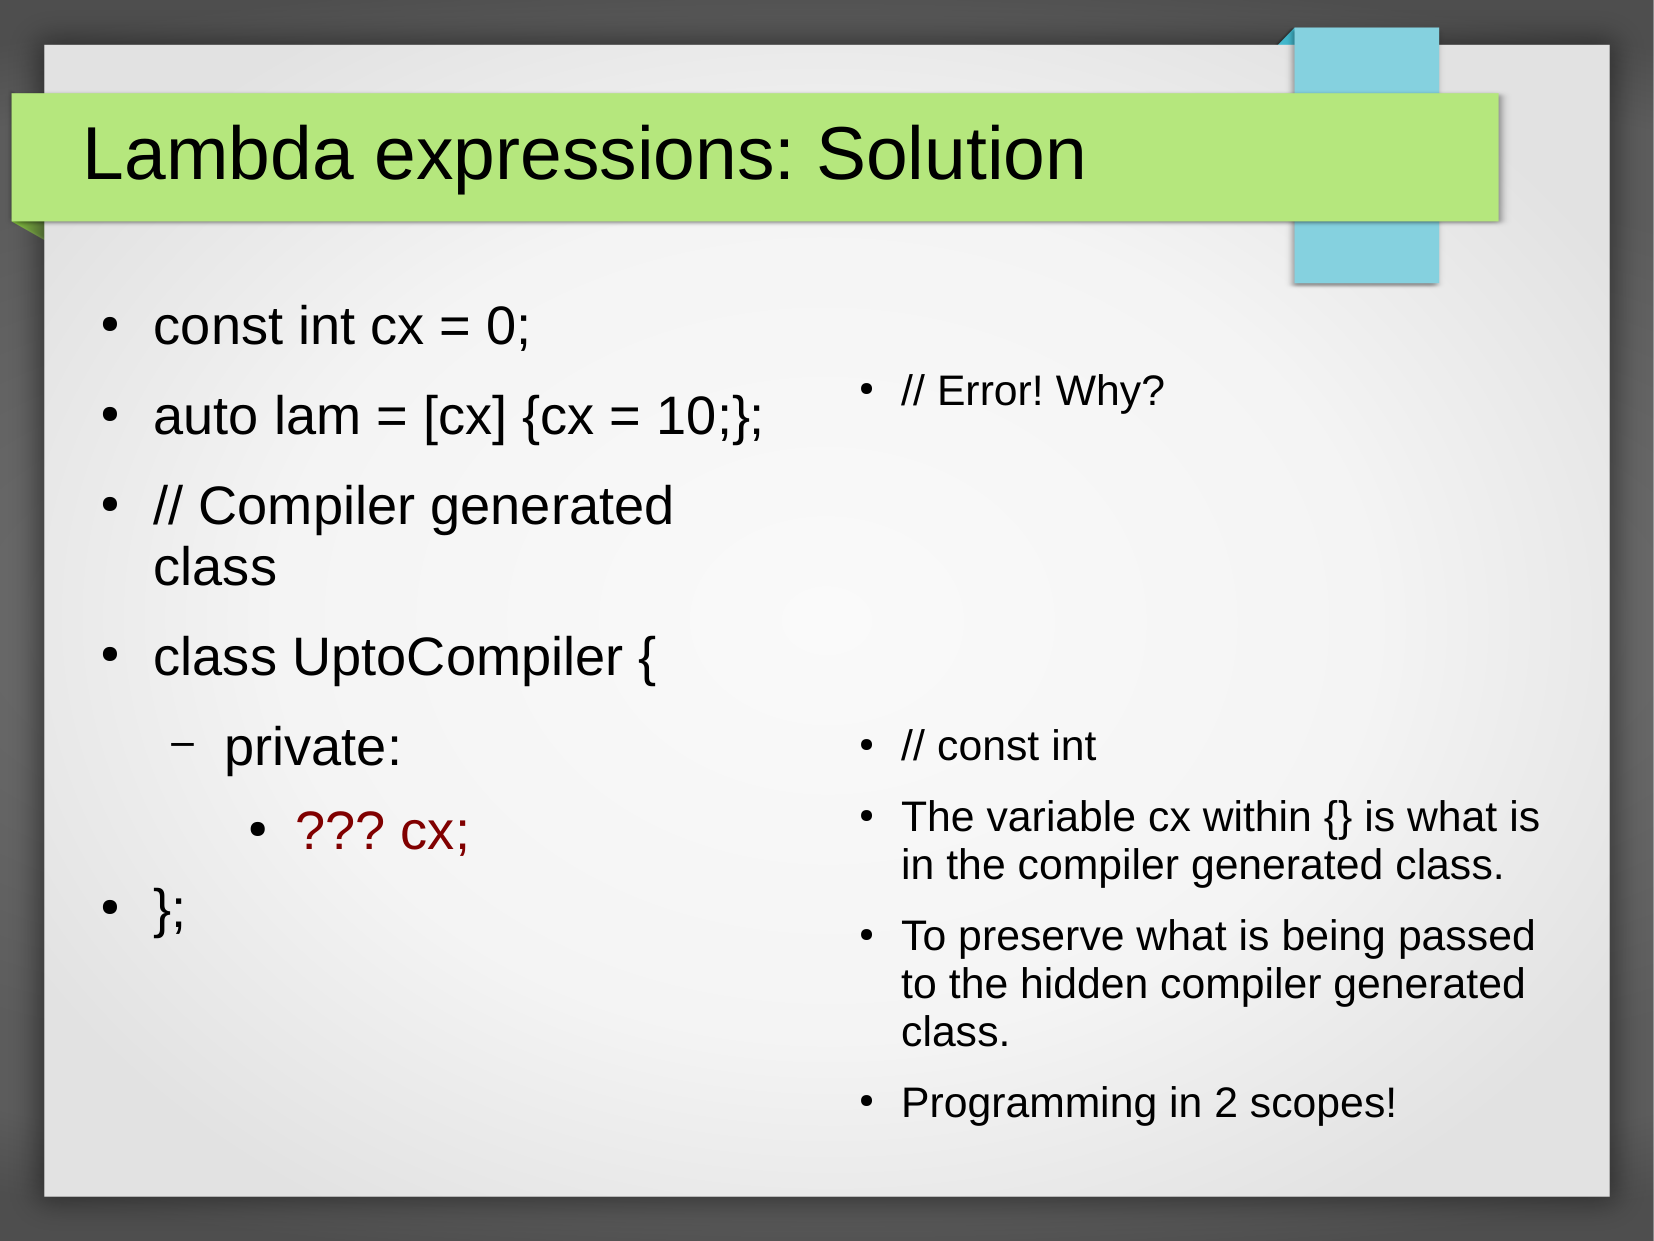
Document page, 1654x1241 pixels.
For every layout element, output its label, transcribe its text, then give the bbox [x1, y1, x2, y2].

picture [0, 0, 1654, 1241]
title Lambda expressions: Solution [82, 94, 1264, 213]
list const int cx = 0; auto lam = [cx] {cx = 10;}; // Compiler generated class class UptoCompiler { private: ??? cx; }; [82, 295, 809, 1130]
list // Error! Why? // const int The variable cx within {} is what is in the compiler generated class. To preserve what is being passed to the hidden compiler generated class. Programming in 2 scopes! [845, 295, 1572, 1130]
